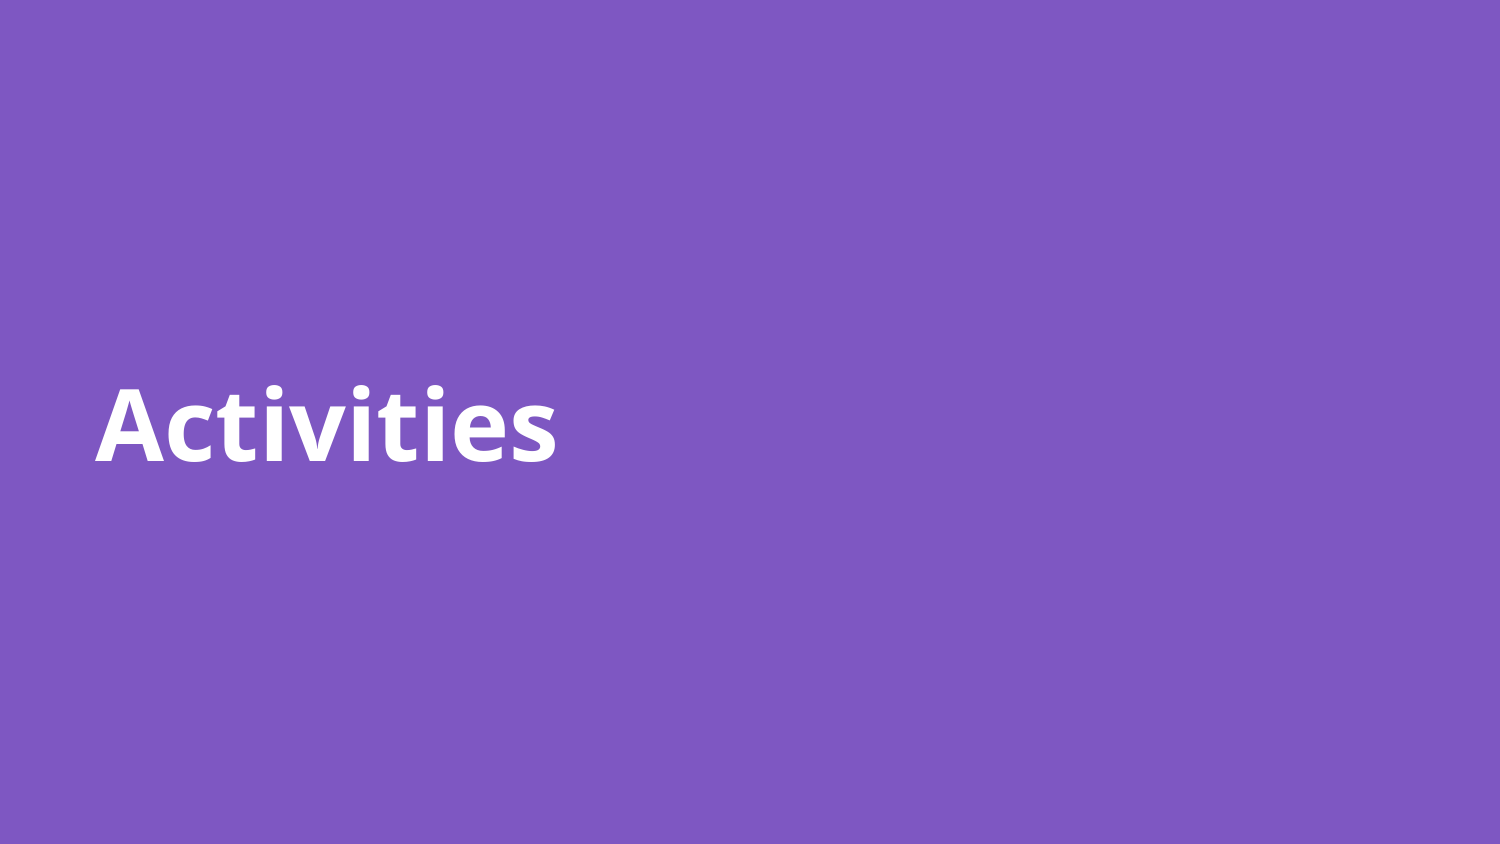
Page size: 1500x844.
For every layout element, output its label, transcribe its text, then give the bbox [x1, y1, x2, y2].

title Activities [80, 86, 1000, 758]
